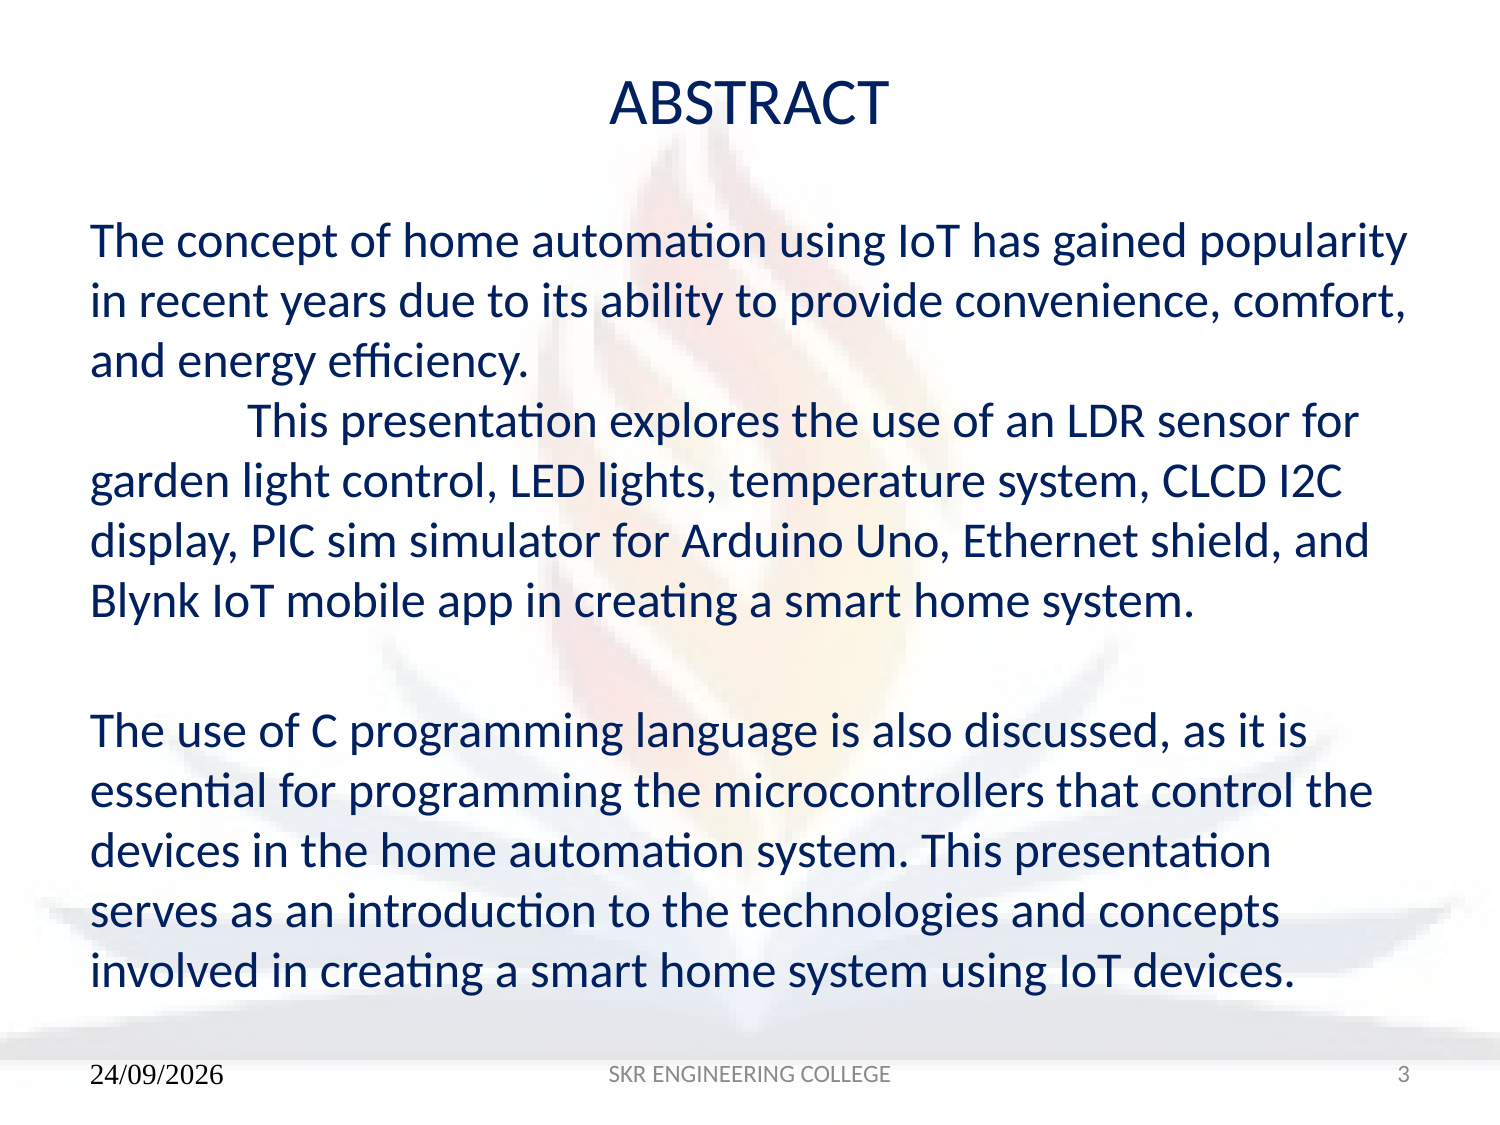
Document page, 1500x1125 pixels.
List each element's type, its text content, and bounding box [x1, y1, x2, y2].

list The concept of home automation using IoT has gained popularity in recent years due to its ability to provide convenience, comfort, and energy efficiency. This presentation explores the use of an LDR sensor for garden light control, LED lights, temperature system, CLCD I2C display, PIC sim simulator for Arduino Uno, Ethernet shield, and Blynk IoT mobile app in creating a smart home system. The use of C programming language is also discussed, as it is essential for programming the microcontrollers that control the devices in the home automation system. This presentation serves as an introduction to the technologies and concepts involved in creating a smart home system using IoT devices. [75, 200, 1425, 1005]
title ABSTRACT [75, 45, 1425, 150]
